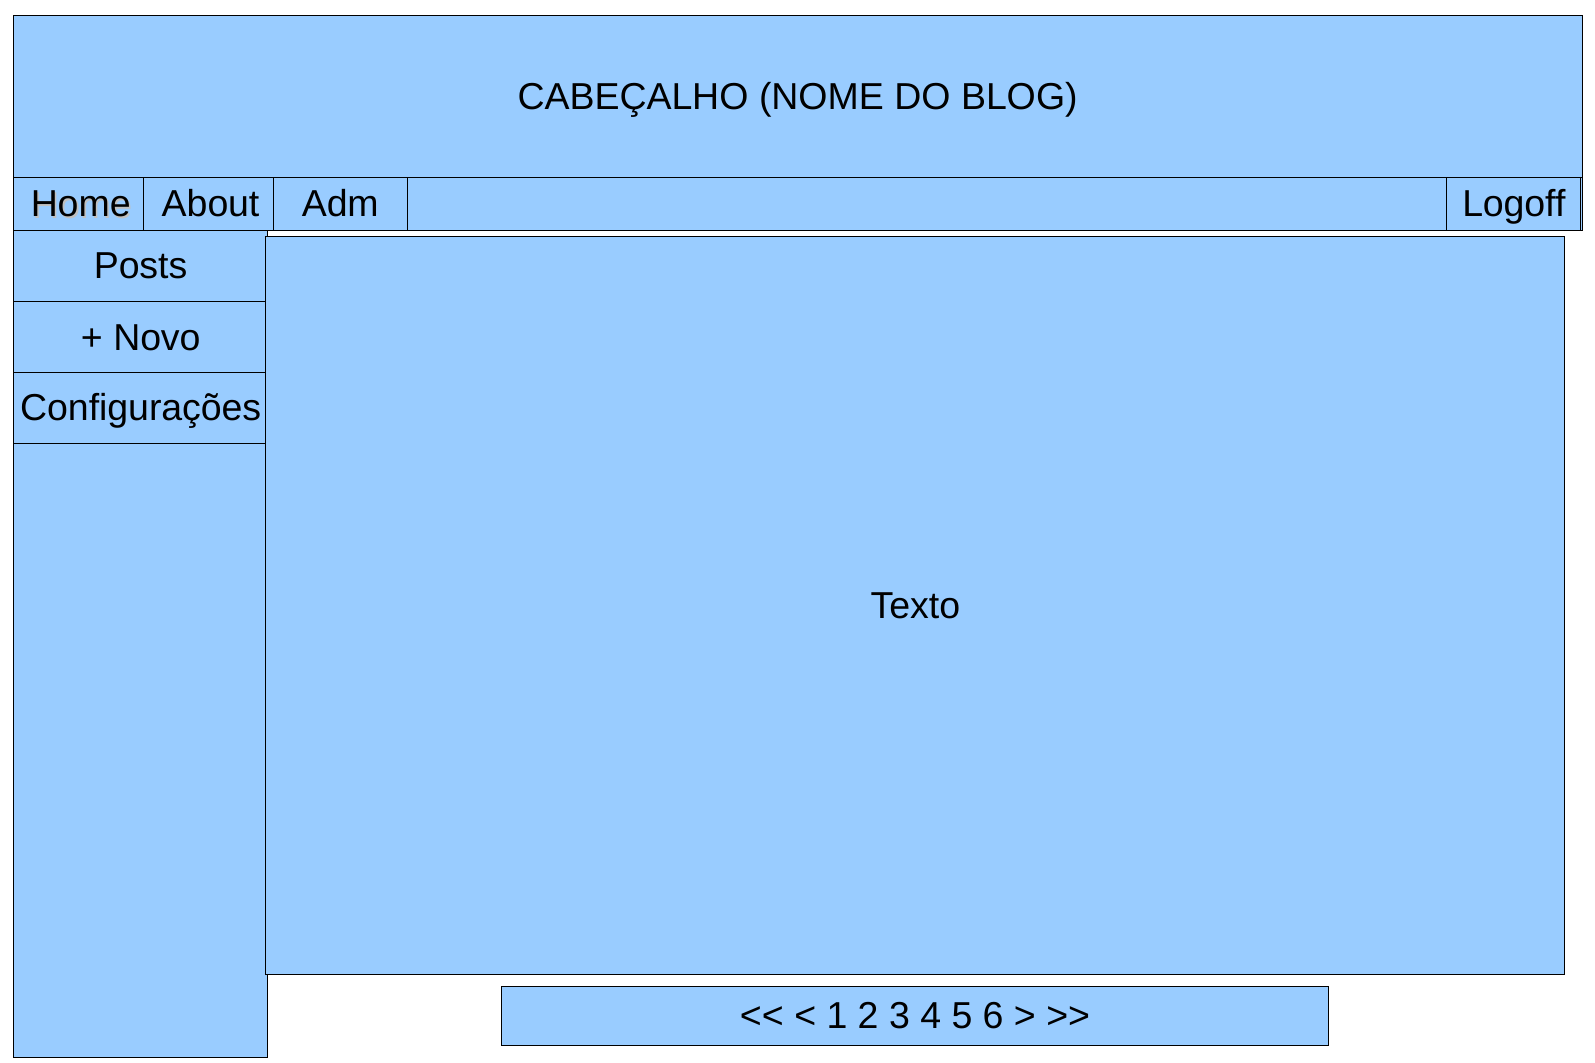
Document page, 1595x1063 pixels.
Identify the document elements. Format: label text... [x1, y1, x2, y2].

text_box + Novo [13, 301, 265, 372]
text_box Logoff [1446, 177, 1581, 231]
text_box Home [13, 177, 143, 230]
text_box [13, 444, 268, 1058]
text_box Adm [273, 177, 408, 231]
text_box << < 1 2 3 4 5 6 > >> [501, 986, 1329, 1046]
text_box Texto [265, 236, 1565, 975]
text_box About [143, 177, 273, 231]
text_box [408, 177, 1446, 231]
text_box Configurações [13, 372, 265, 444]
text_box CABEÇALHO (NOME DO BLOG) [13, 15, 1583, 177]
text_box Posts [13, 230, 268, 301]
